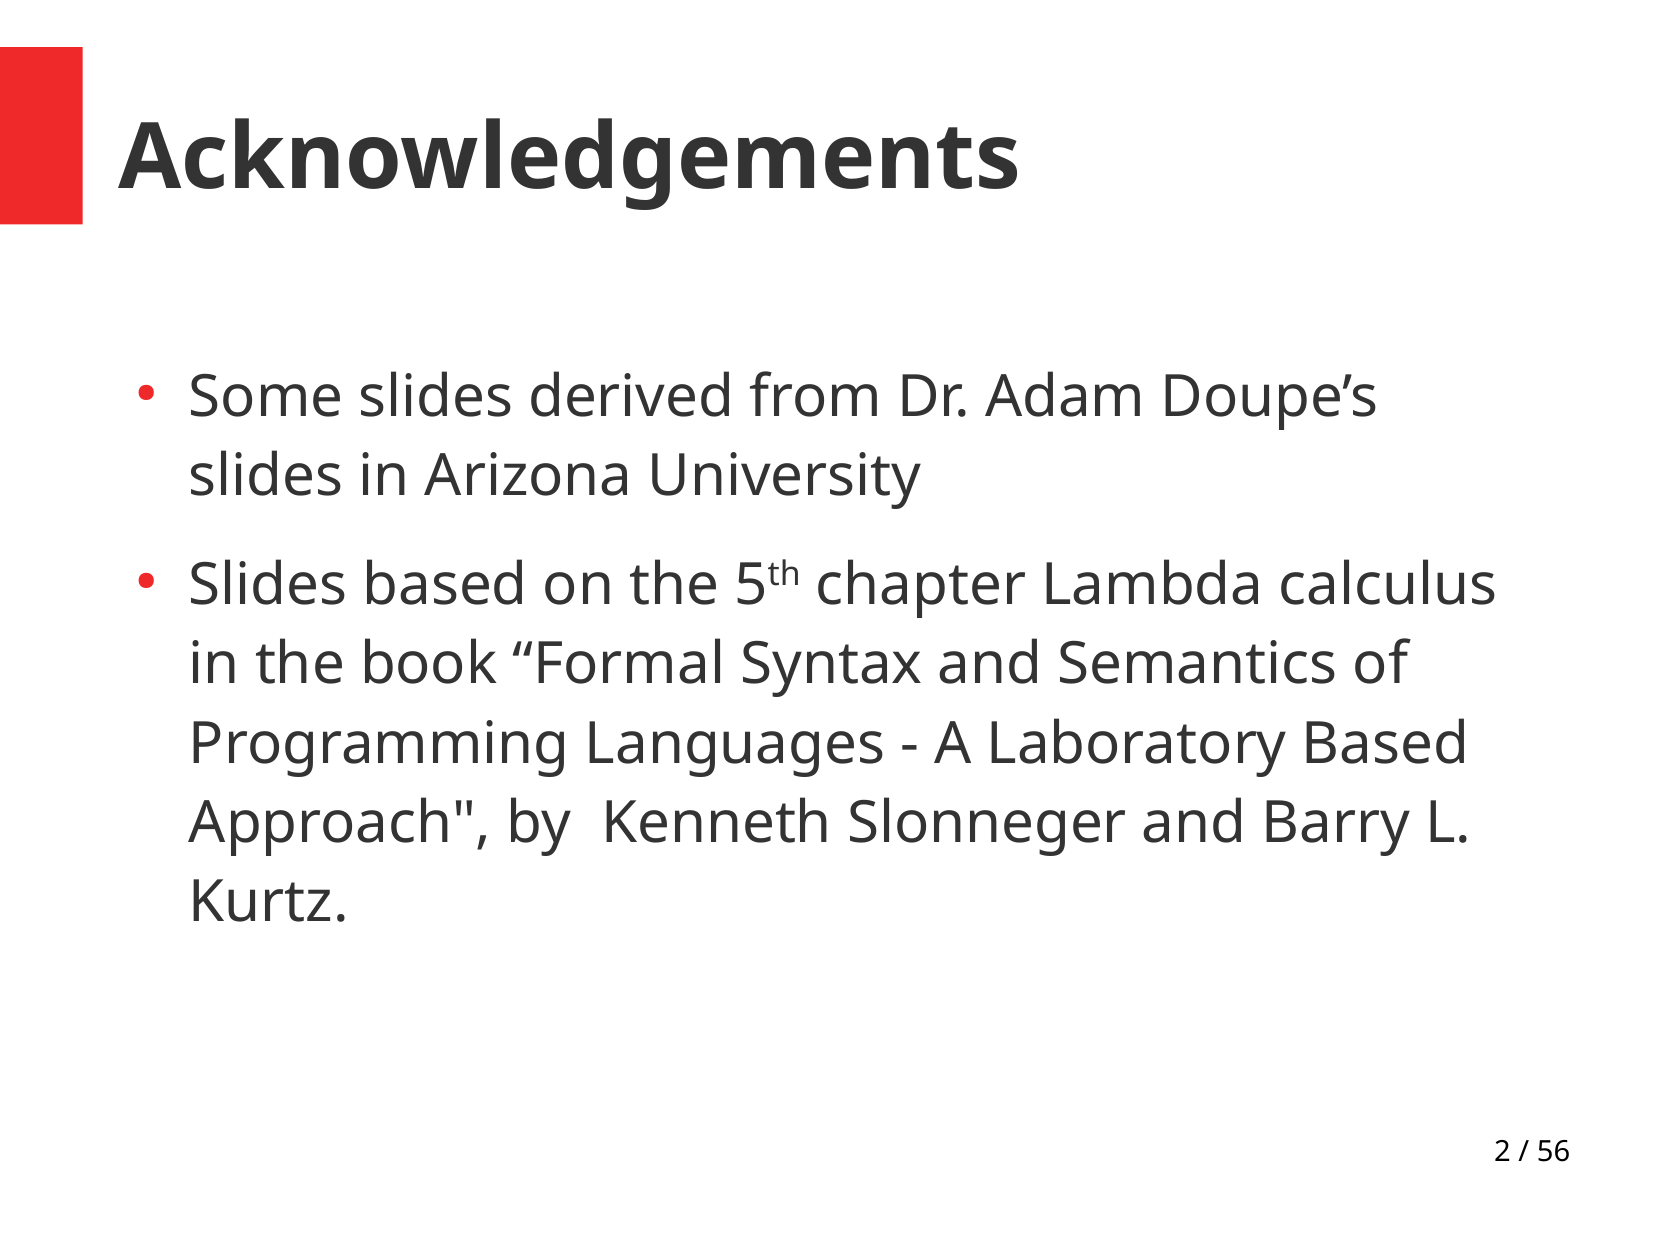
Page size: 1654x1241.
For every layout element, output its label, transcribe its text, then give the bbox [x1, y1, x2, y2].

list Some slides derived from Dr. Adam Doupe’s slides in Arizona University Slides based on the 5th chapter Lambda calculus in the book “Formal Syntax and Semantics of Programming Languages - A Laboratory Based Approach", by Kenneth Slonneger and Barry L. Kurtz. [118, 354, 1535, 1074]
title Acknowledgements [118, 49, 1571, 257]
